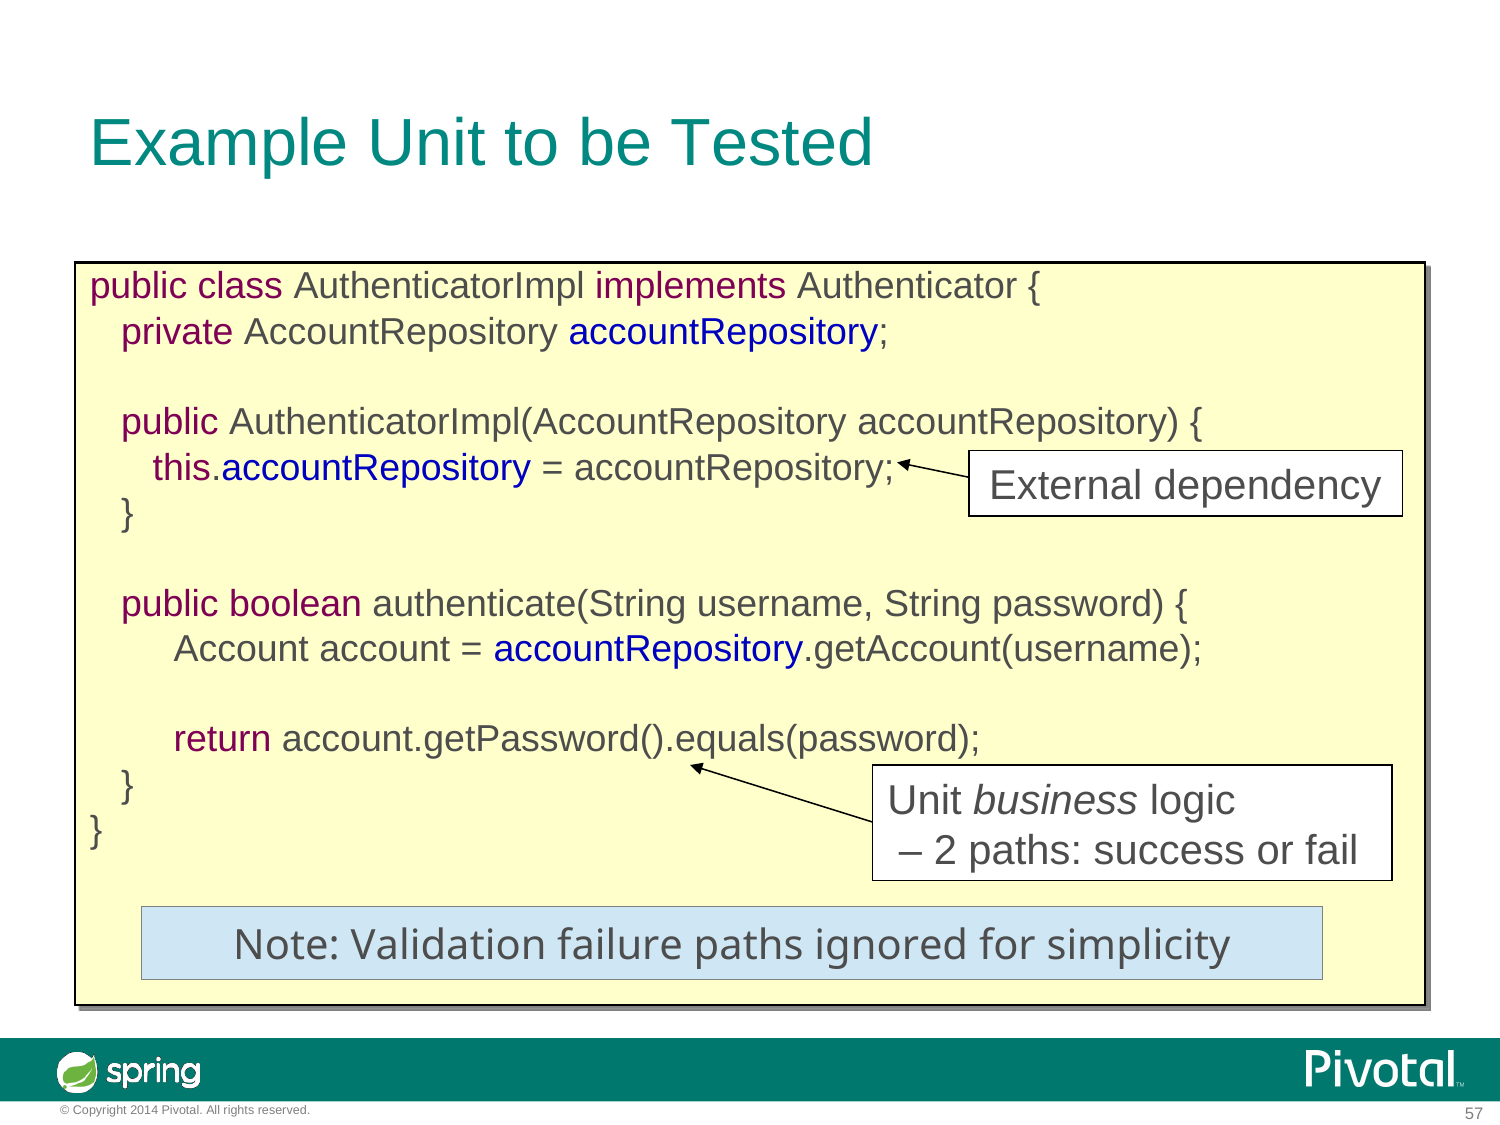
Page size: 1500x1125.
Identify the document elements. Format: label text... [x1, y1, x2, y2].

text_box Unit business logic – 2 paths: success or fail [872, 764, 1392, 881]
text_box External dependency [968, 450, 1403, 516]
text_box Note: Validation failure paths ignored for simplicity [141, 906, 1323, 980]
picture [32, 1041, 210, 1103]
title Example Unit to be Tested [75, 45, 1426, 233]
list public class AuthenticatorImpl implements Authenticator { private AccountRepository accountRepository; public AuthenticatorImpl(AccountRepository accountRepository) { this.accountRepository = accountRepository; } public boolean authenticate(String username, String password) { Account account = accountRepository.getAccount(username); return account.getPassword().equals(password); } } [75, 262, 1426, 1005]
picture [1306, 1050, 1464, 1087]
